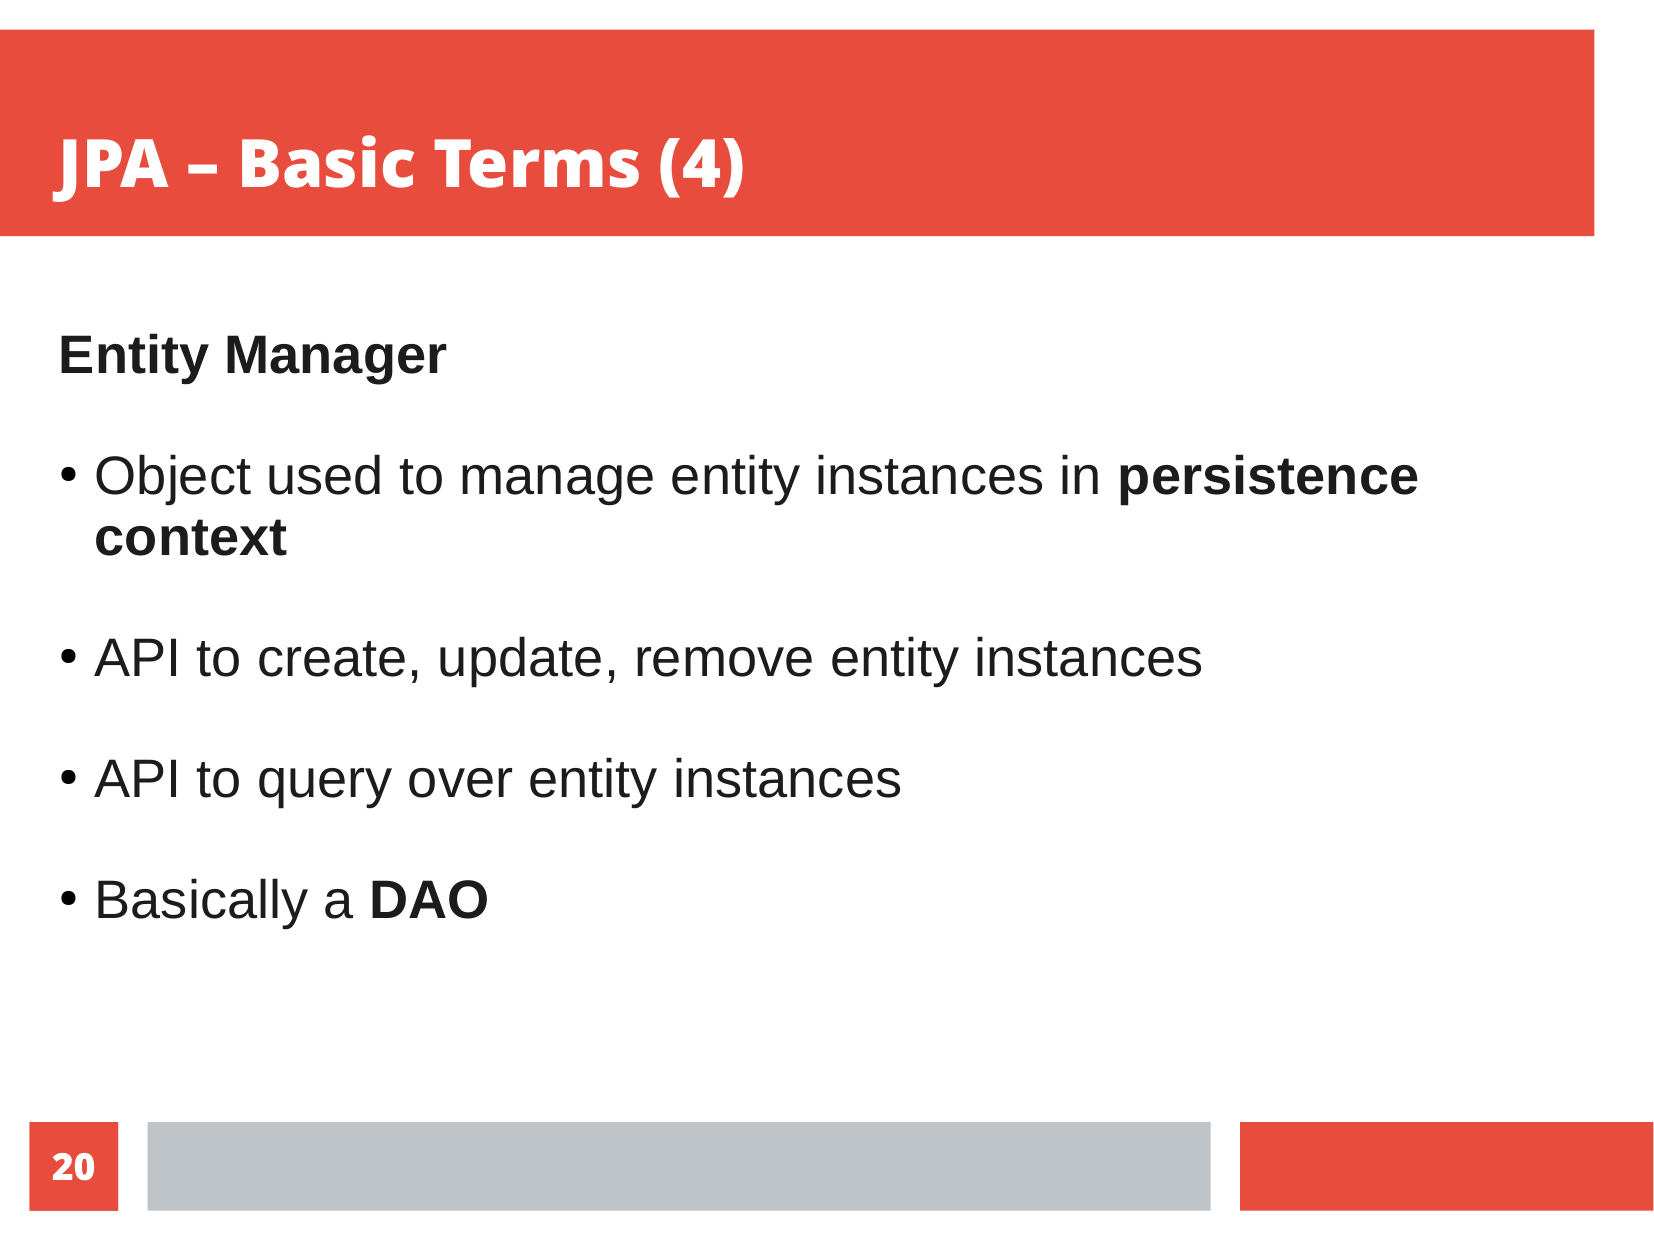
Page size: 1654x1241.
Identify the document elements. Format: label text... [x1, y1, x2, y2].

subtitle Entity Manager Object used to manage entity instances in persistence context API to create, update, remove entity instances API to query over entity instances Basically a DAO [59, 324, 1565, 1093]
title JPA – Basic Terms (4) [59, 59, 1595, 207]
